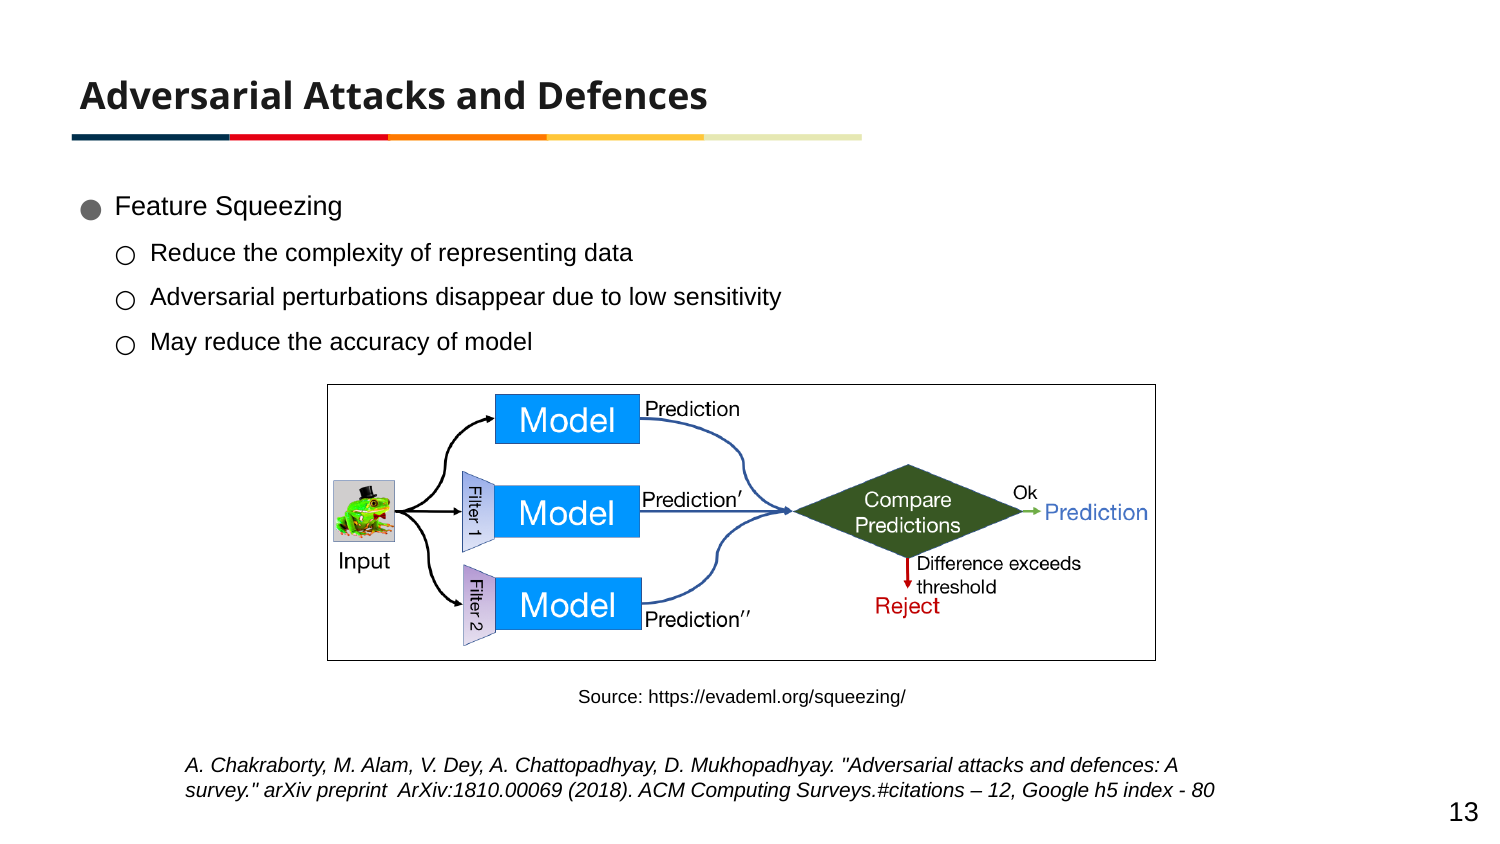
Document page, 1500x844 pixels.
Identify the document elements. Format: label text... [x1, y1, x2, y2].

text_box A. Chakraborty, M. Alam, V. Dey, A. Chattopadhyay, D. Mukhopadhyay. "Adversarial attacks and defences: A survey." arXiv preprint ArXiv:1810.00069 (2018). ACM Computing Surveys.#citations – 12, Google h5 index - 80 [170, 744, 1261, 806]
picture [327, 384, 1156, 661]
picture [71, 130, 875, 143]
text_box Feature Squeezing Reduce the complexity of representing data Adversarial perturbations disappear due to low sensitivity May reduce the accuracy of model [64, 157, 1306, 379]
text_box Adversarial Attacks and Defences [64, 64, 833, 164]
slide_number <number> [1403, 779, 1494, 844]
text_box Source: https://evademl.org/squeezing/ [563, 669, 945, 722]
